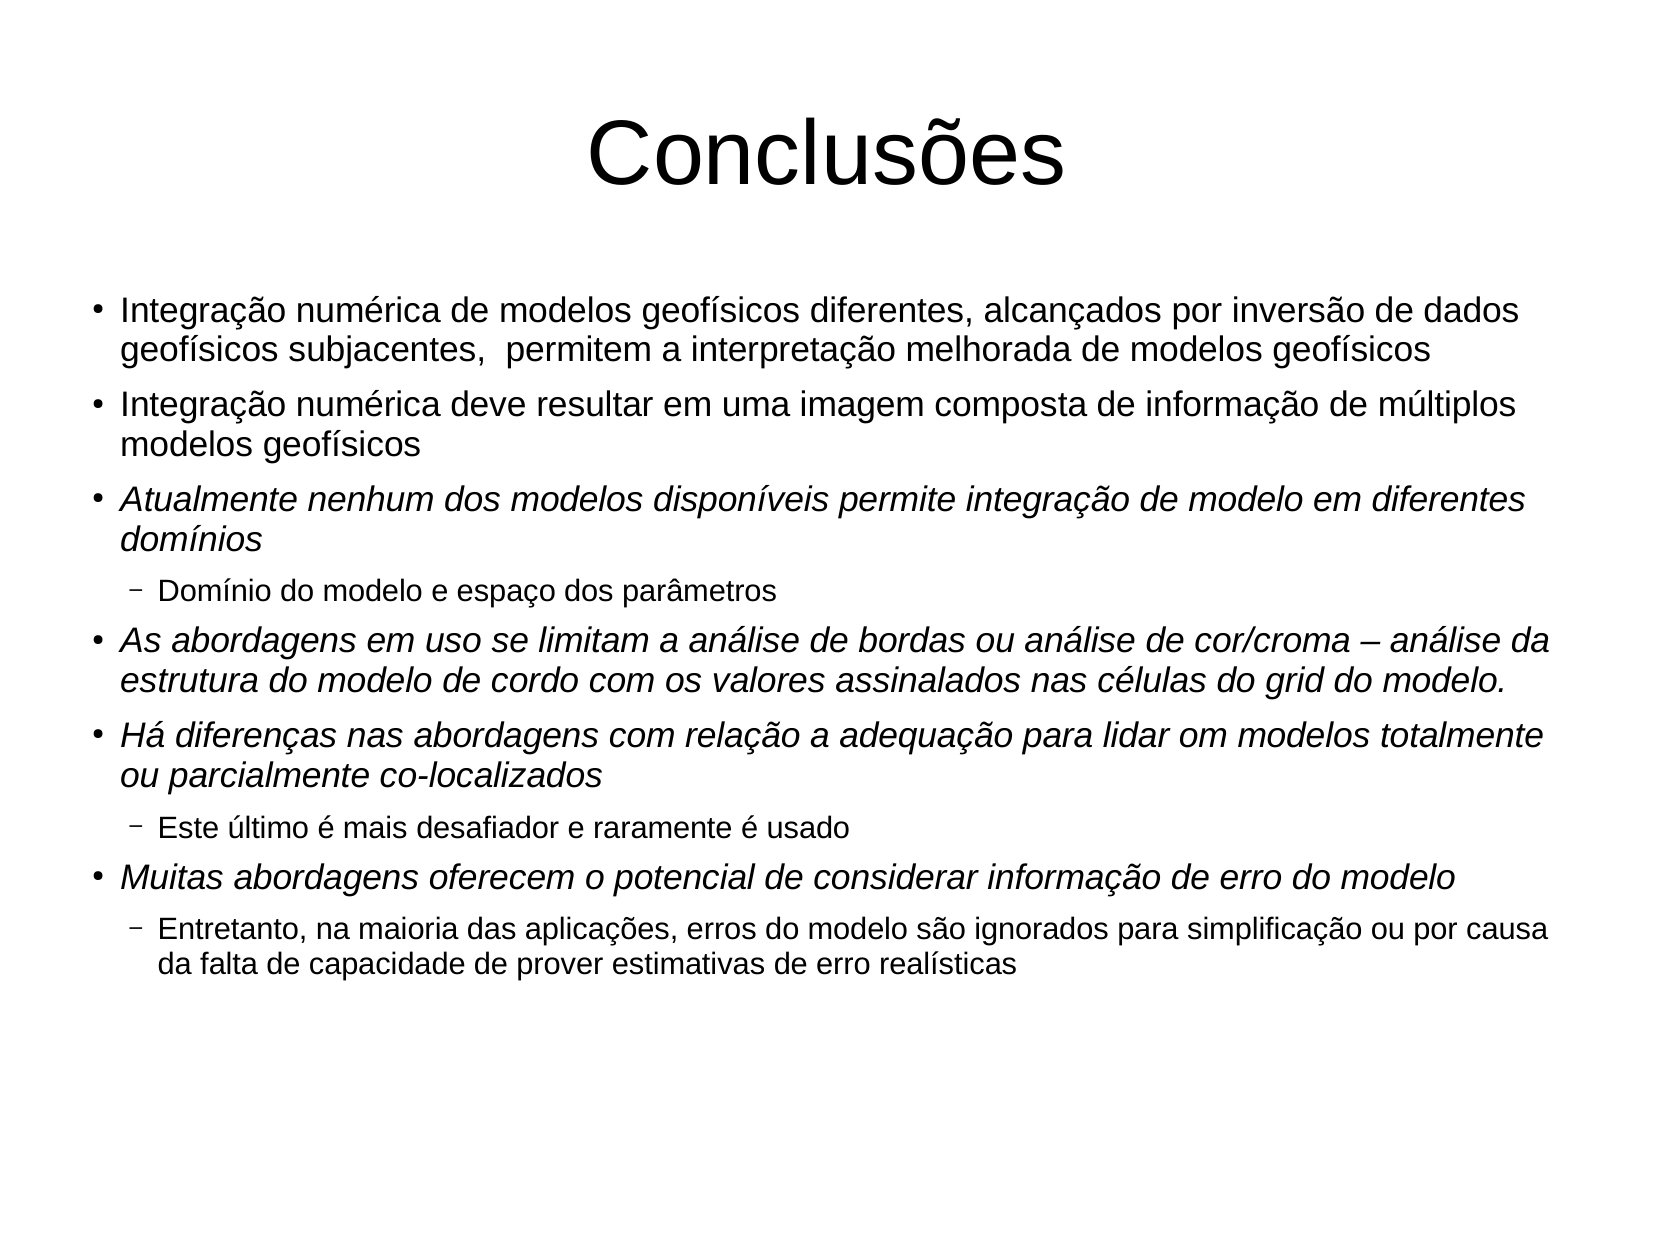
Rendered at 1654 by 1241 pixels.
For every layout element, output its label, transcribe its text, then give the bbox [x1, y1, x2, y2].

title Conclusões [82, 49, 1571, 257]
list Integração numérica de modelos geofísicos diferentes, alcançados por inversão de dados geofísicos subjacentes, permitem a interpretação melhorada de modelos geofísicos Integração numérica deve resultar em uma imagem composta de informação de múltiplos modelos geofísicos Atualmente nenhum dos modelos disponíveis permite integração de modelo em diferentes domínios Domínio do modelo e espaço dos parâmetros As abordagens em uso se limitam a análise de bordas ou análise de cor/croma – análise da estrutura do modelo de cordo com os valores assinalados nas células do grid do modelo. Há diferenças nas abordagens com relação a adequação para lidar om modelos totalmente ou parcialmente co-localizados Este último é mais desafiador e raramente é usado Muitas abordagens oferecem o potencial de considerar informação de erro do modelo Entretanto, na maioria das aplicações, erros do modelo são ignorados para simplificação ou por causa da falta de capacidade de prover estimativas de erro realísticas [82, 290, 1571, 1010]
